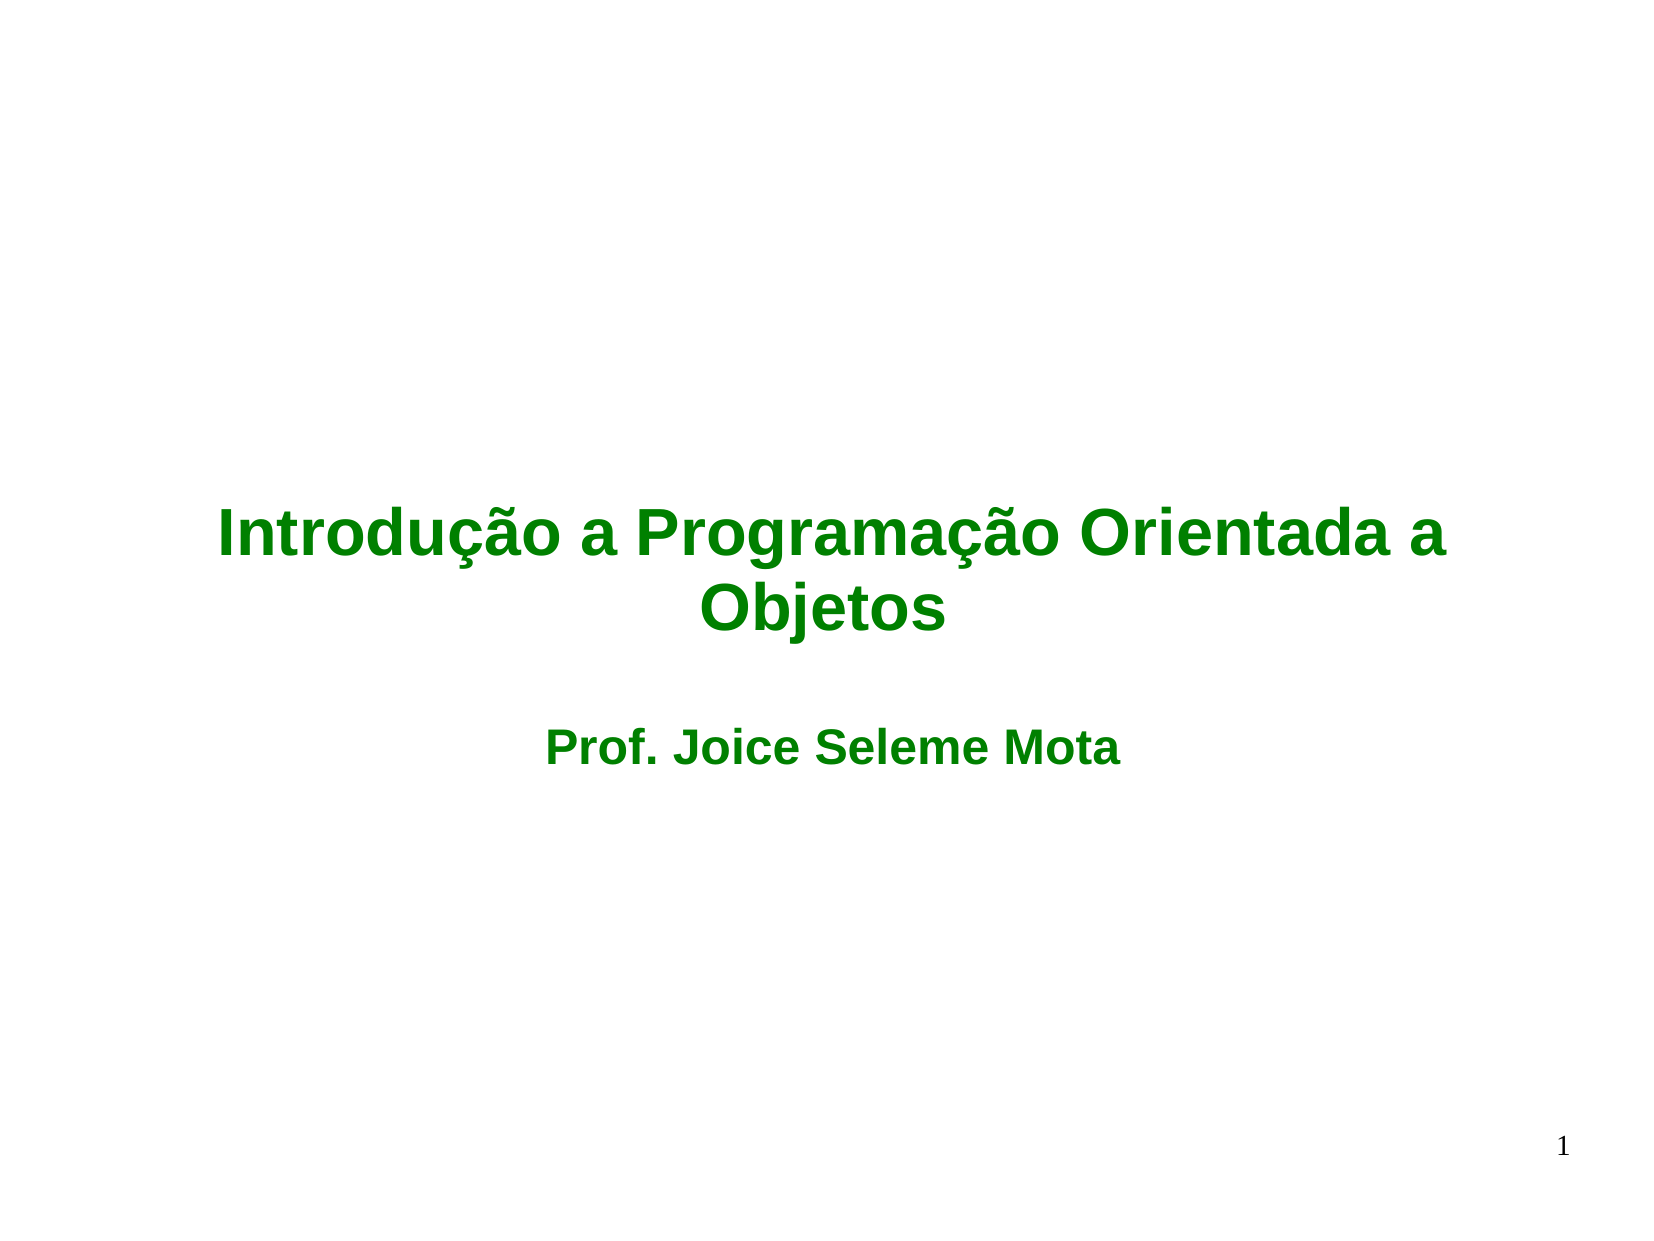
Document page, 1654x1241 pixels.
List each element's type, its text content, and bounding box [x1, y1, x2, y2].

title Introdução a Programação Orientada a Objetos Prof. Joice Seleme Mota [88, 324, 1577, 945]
